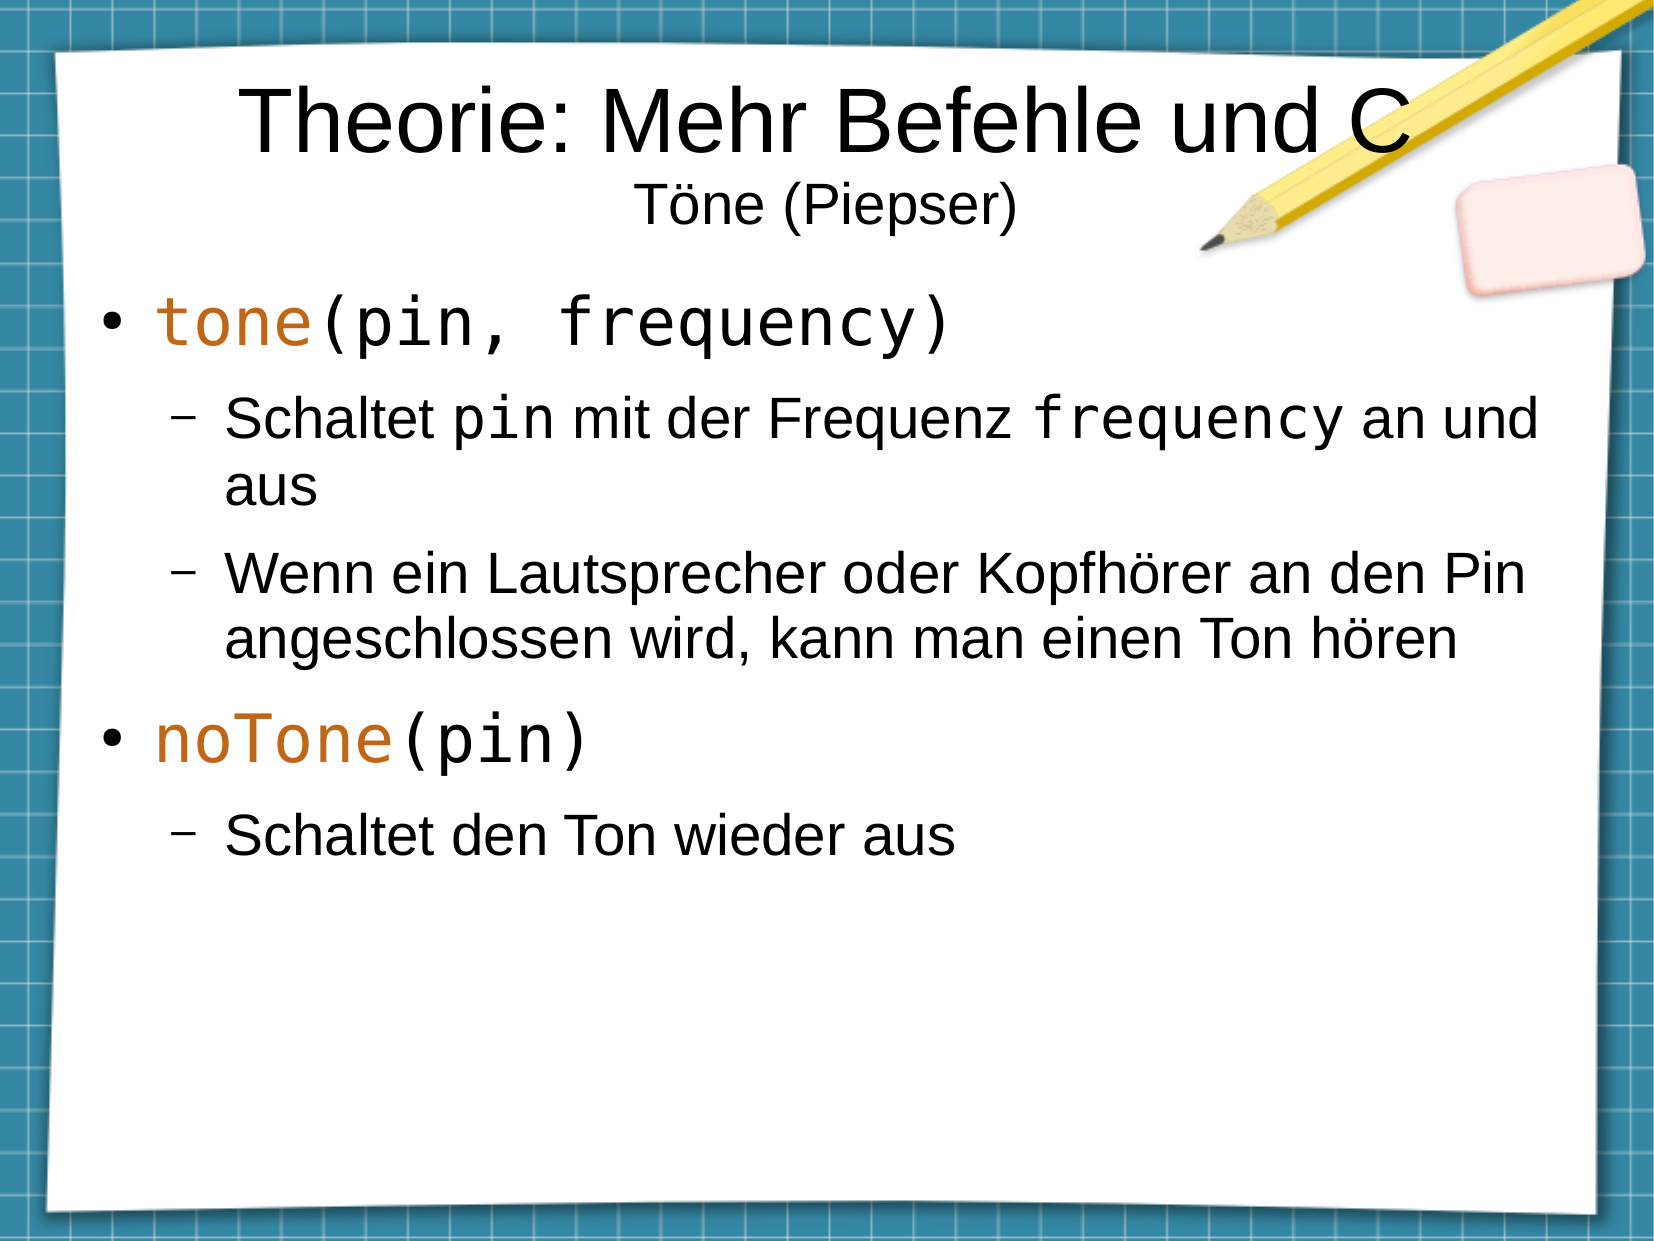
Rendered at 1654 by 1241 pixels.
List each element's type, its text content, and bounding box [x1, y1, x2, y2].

list tone(pin, frequency) Schaltet pin mit der Frequenz frequency an und aus Wenn ein Lautsprecher oder Kopfhörer an den Pin angeschlossen wird, kann man einen Ton hören noTone(pin) Schaltet den Ton wieder aus [82, 283, 1571, 1003]
picture [0, 0, 1654, 1241]
title Theorie: Mehr Befehle und C Töne (Piepser) [82, 49, 1571, 257]
